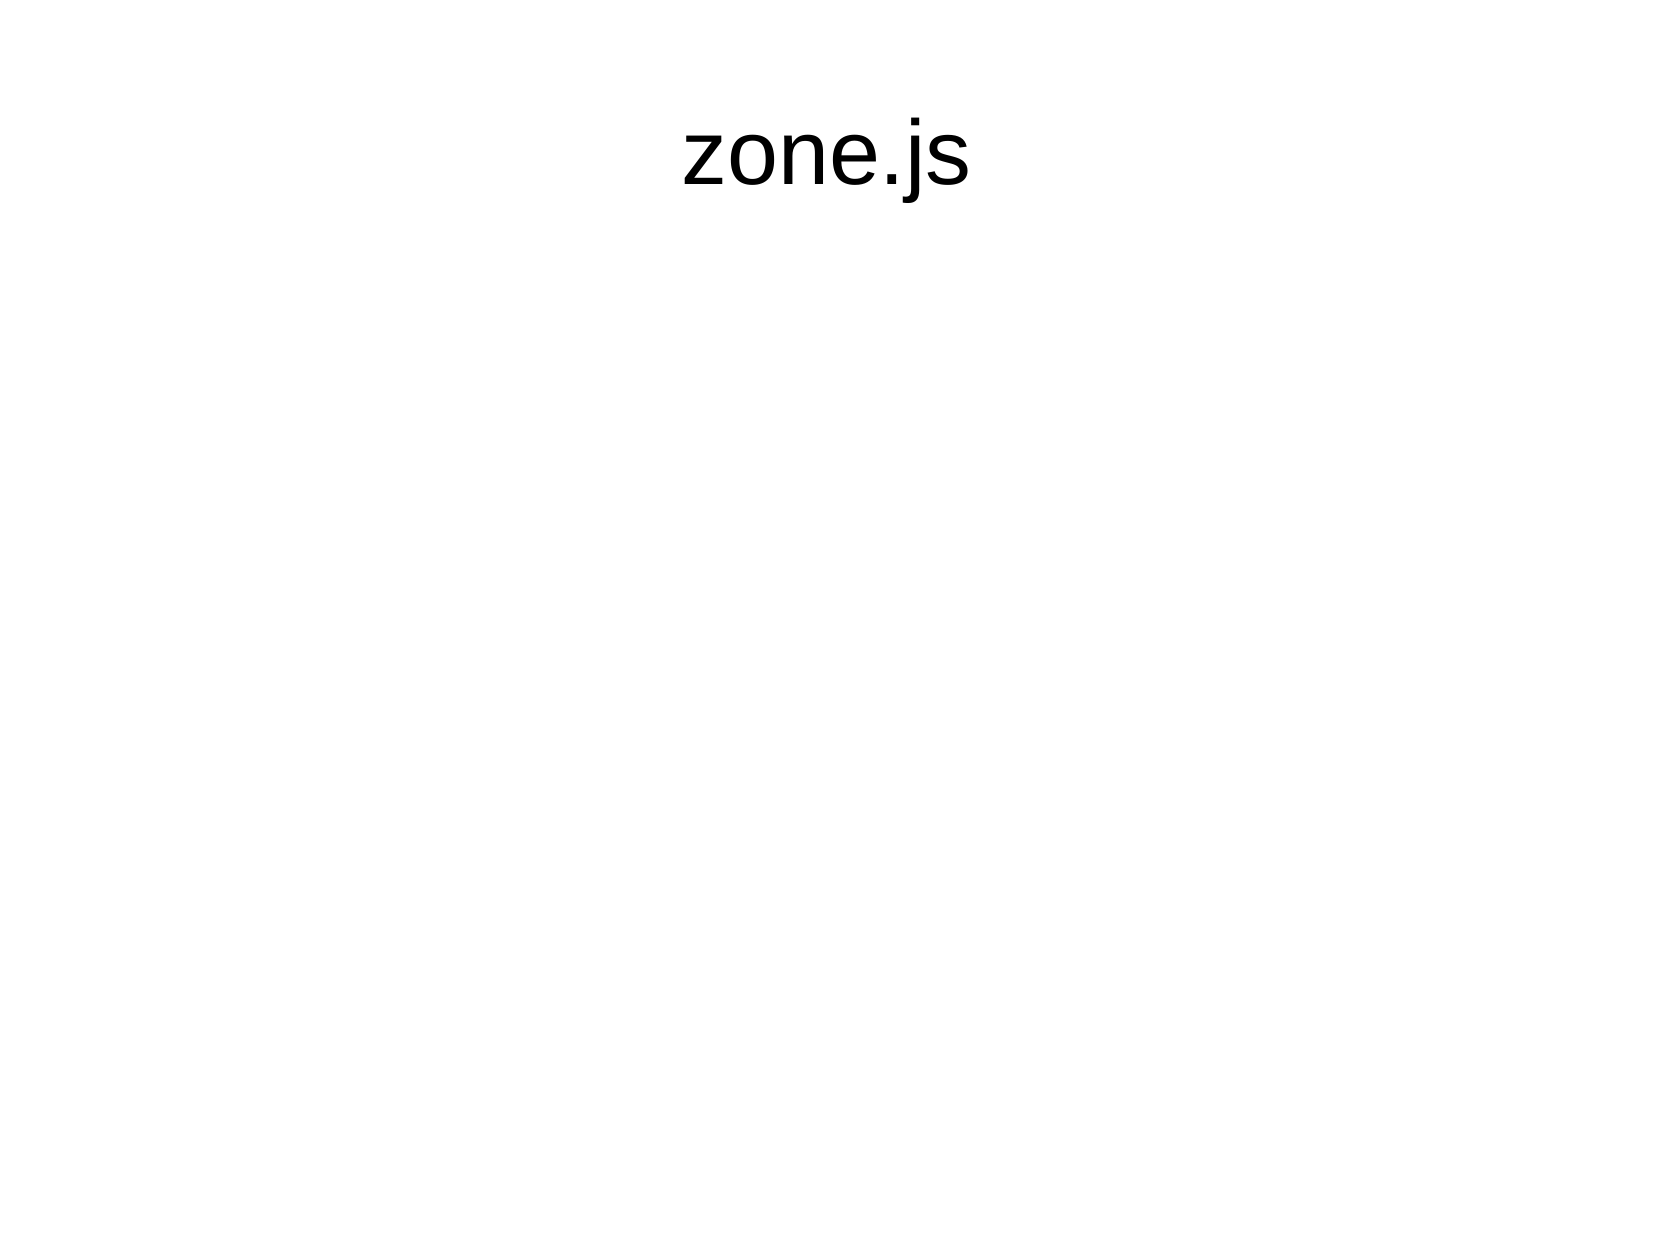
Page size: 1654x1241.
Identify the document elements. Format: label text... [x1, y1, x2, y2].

title zone.js [82, 49, 1571, 257]
